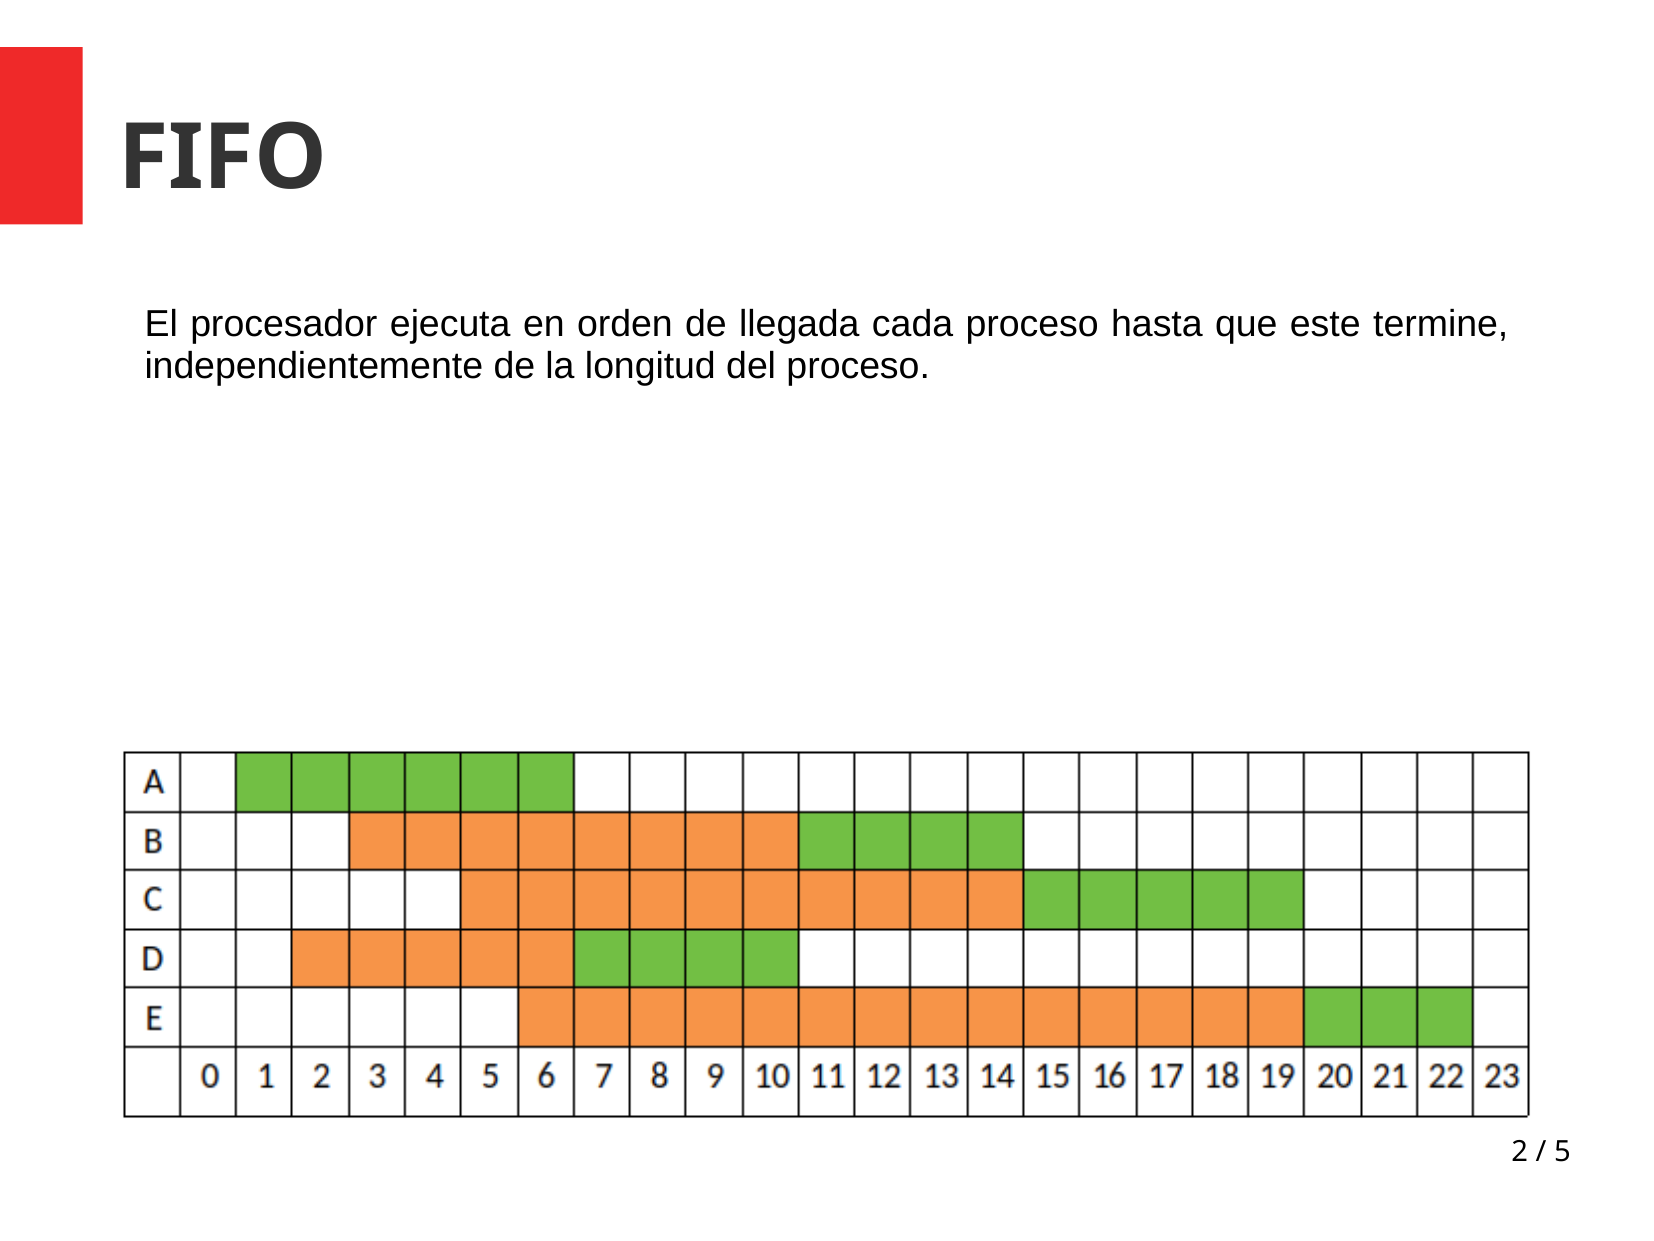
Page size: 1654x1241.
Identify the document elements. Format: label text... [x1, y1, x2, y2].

picture [118, 746, 1536, 1123]
text_box El procesador ejecuta en orden de llegada cada proceso hasta que este termine, independientemente de la longitud del proceso. [129, 295, 1524, 395]
title FIFO [118, 49, 1571, 257]
